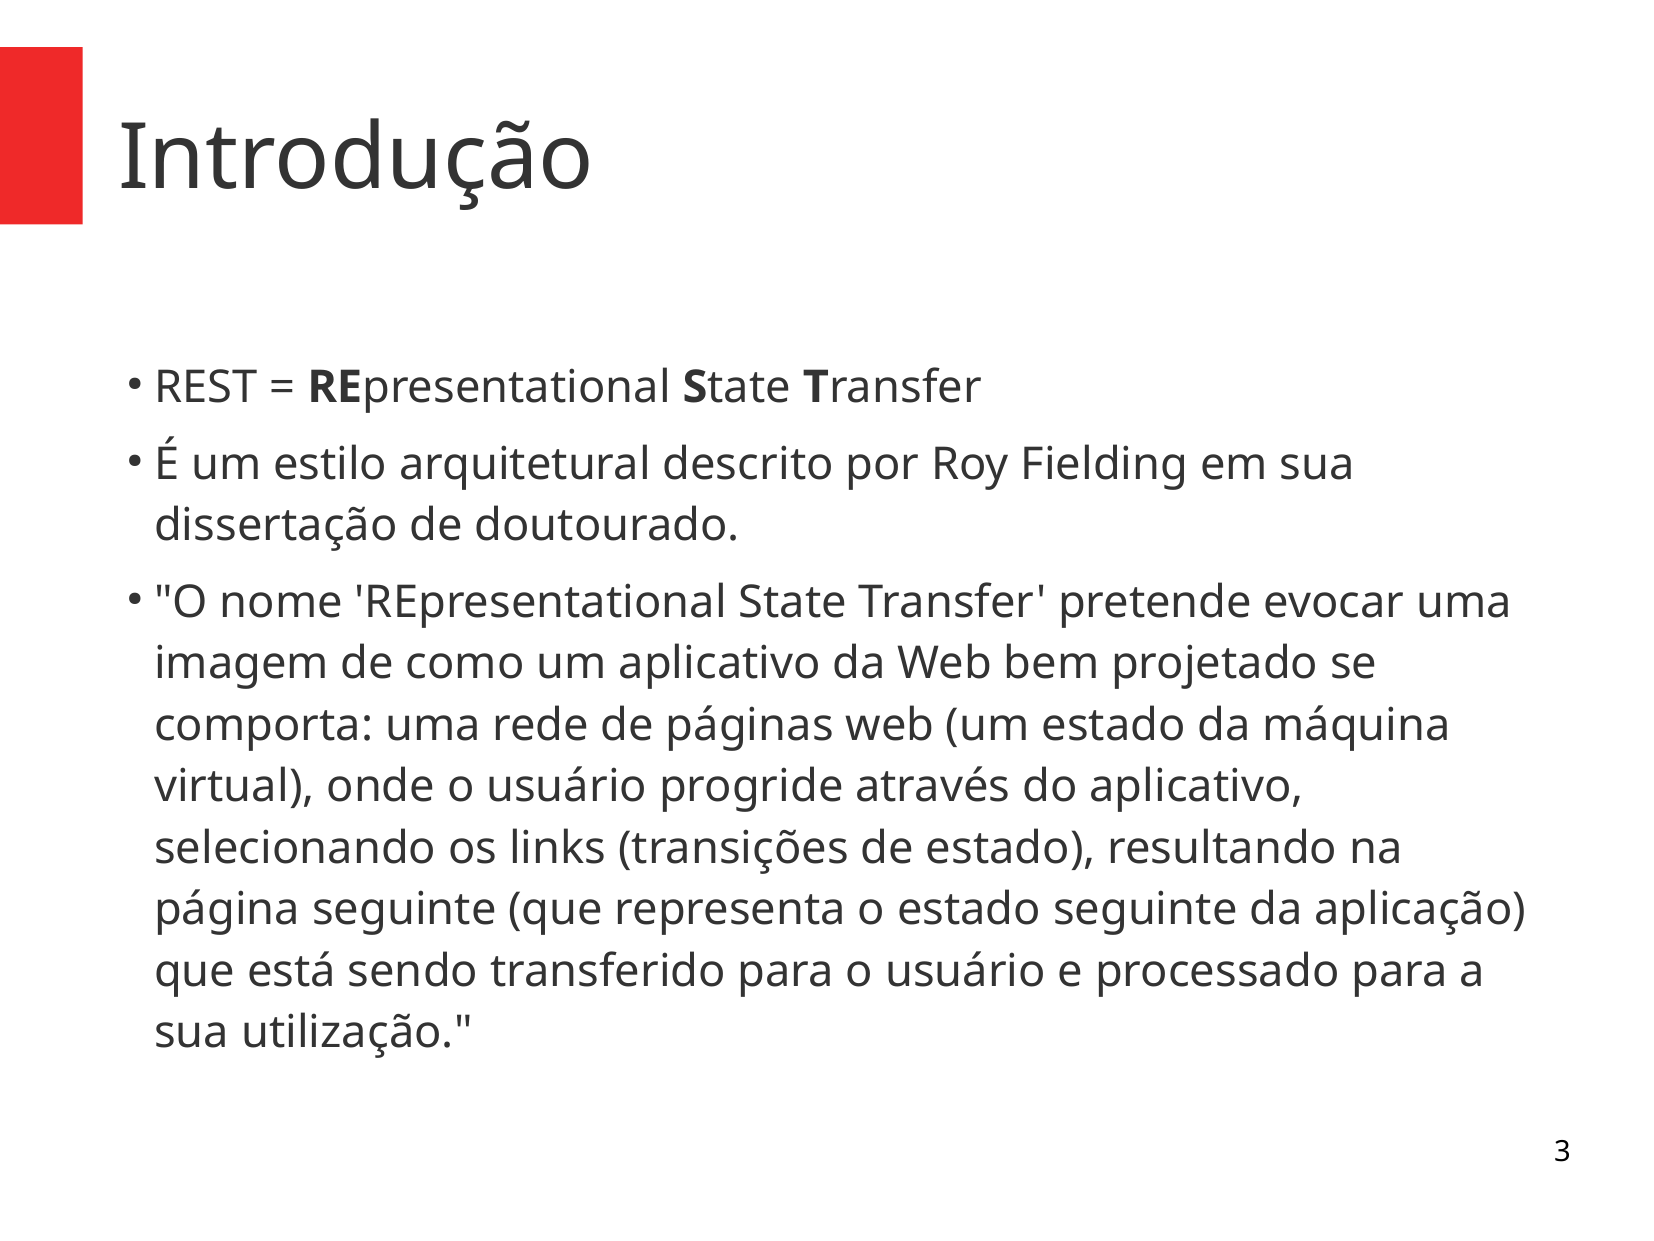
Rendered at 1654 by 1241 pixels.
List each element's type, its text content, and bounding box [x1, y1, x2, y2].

list REST = REpresentational State Transfer É um estilo arquitetural descrito por Roy Fielding em sua dissertação de doutourado. "O nome 'REpresentational State Transfer' pretende evocar uma imagem de como um aplicativo da Web bem projetado se comporta: uma rede de páginas web (um estado da máquina virtual), onde o usuário progride através do aplicativo, selecionando os links (transições de estado), resultando na página seguinte (que representa o estado seguinte da aplicação) que está sendo transferido para o usuário e processado para a sua utilização." [118, 354, 1536, 1074]
title Introdução [118, 49, 1571, 257]
